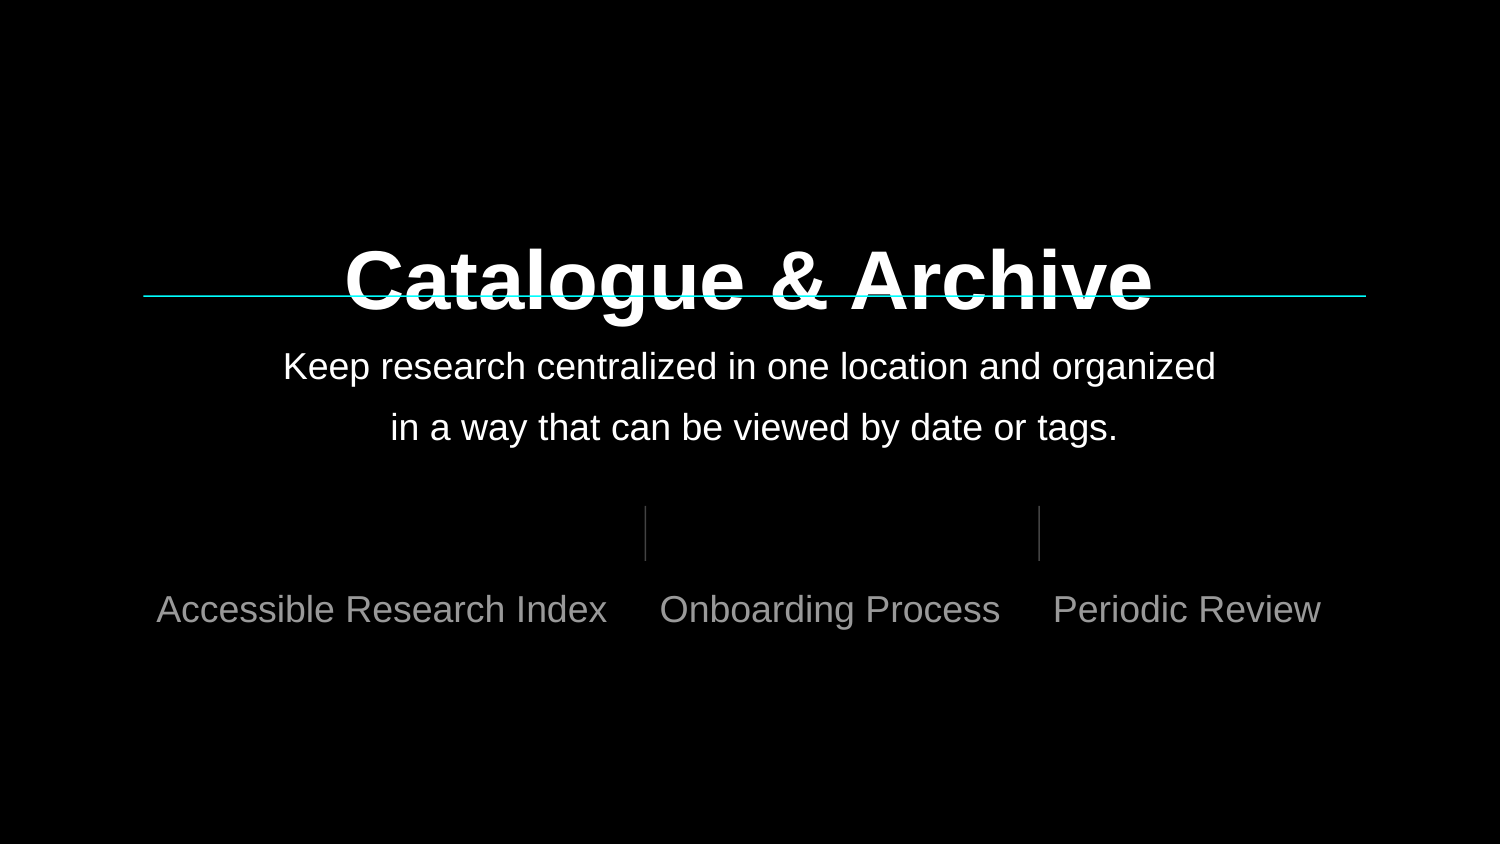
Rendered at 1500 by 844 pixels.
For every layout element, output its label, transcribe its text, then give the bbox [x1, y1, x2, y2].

title Catalogue & Archive Keep research centralized in one location and organized in a way that can be viewed by date or tags. Accessible Research Index Onboarding Process Periodic Review [132, 176, 1366, 688]
